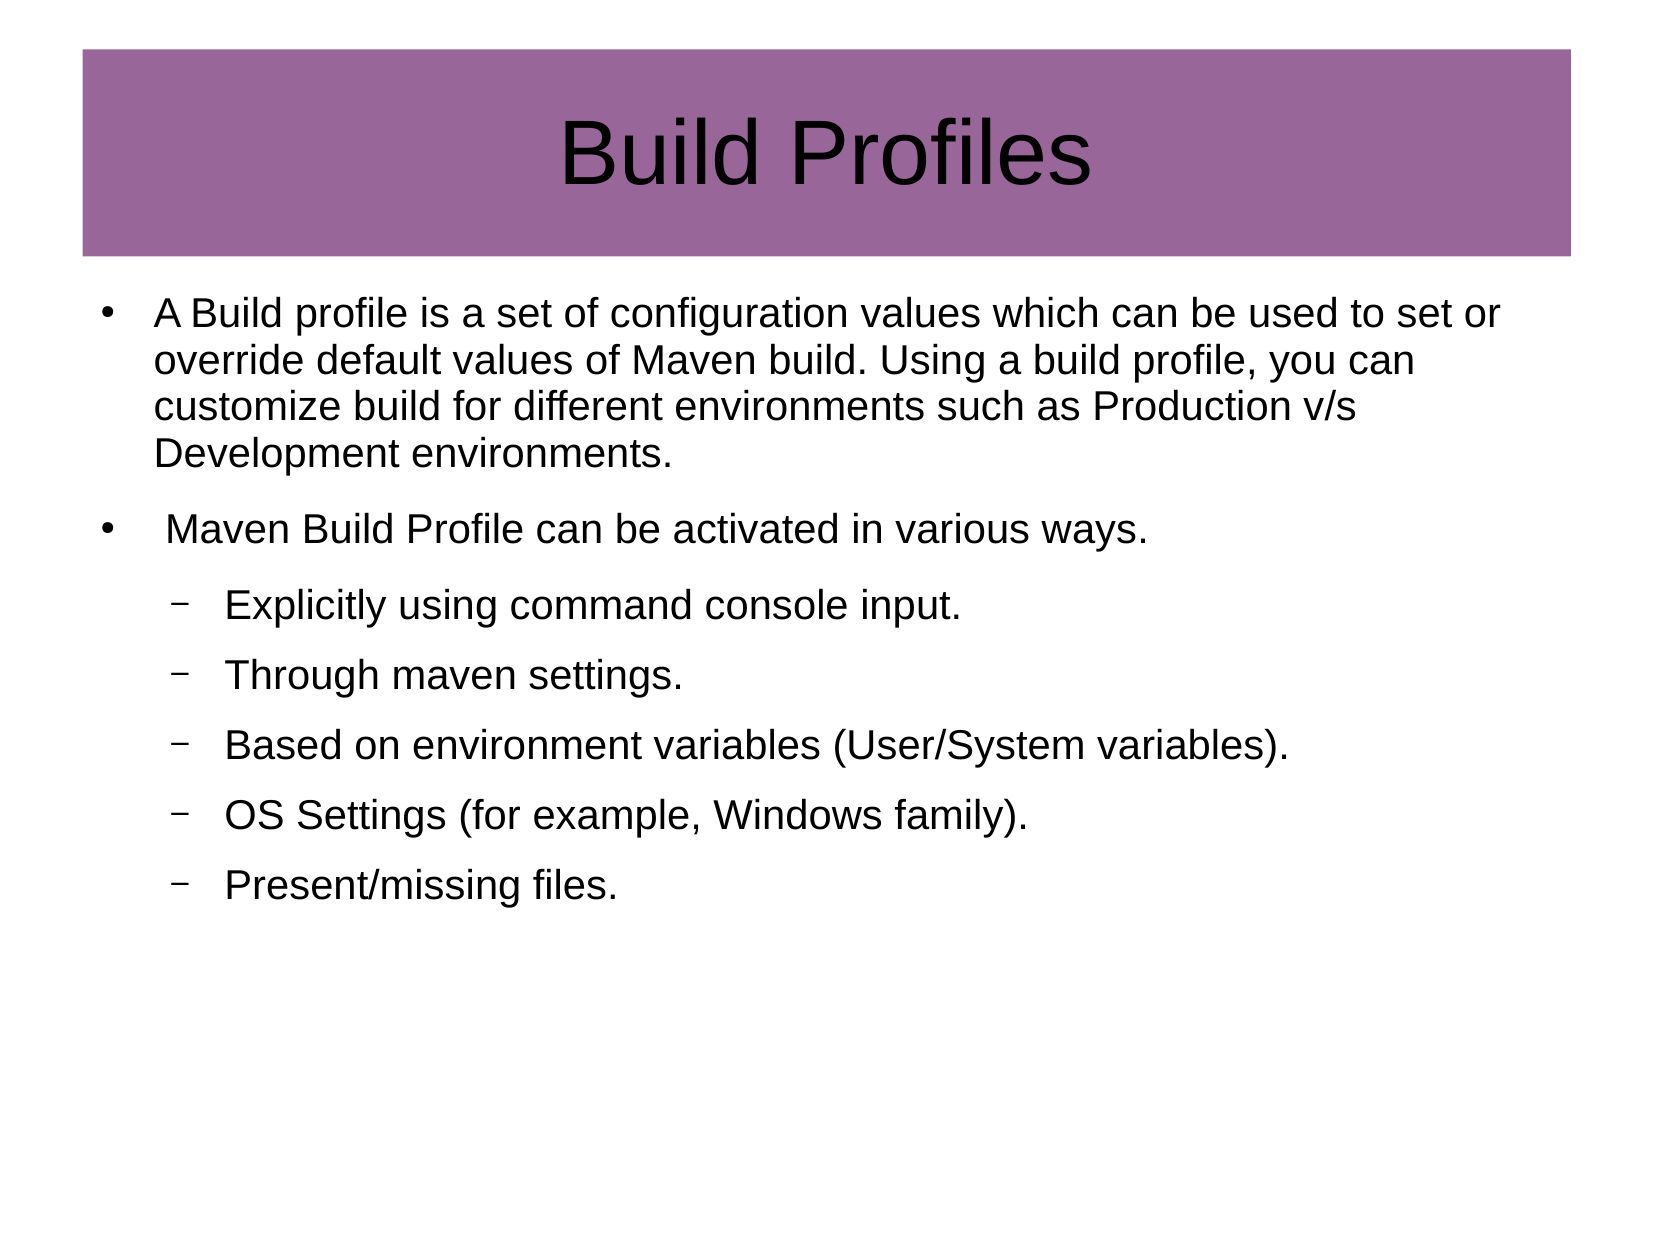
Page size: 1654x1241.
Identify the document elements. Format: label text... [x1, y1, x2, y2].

list A Build profile is a set of configuration values which can be used to set or override default values of Maven build. Using a build profile, you can customize build for different environments such as Production v/s Development environments. Maven Build Profile can be activated in various ways. Explicitly using command console input. Through maven settings. Based on environment variables (User/System variables). OS Settings (for example, Windows family). Present/missing files. [82, 290, 1571, 1010]
title Build Profiles [82, 49, 1571, 257]
